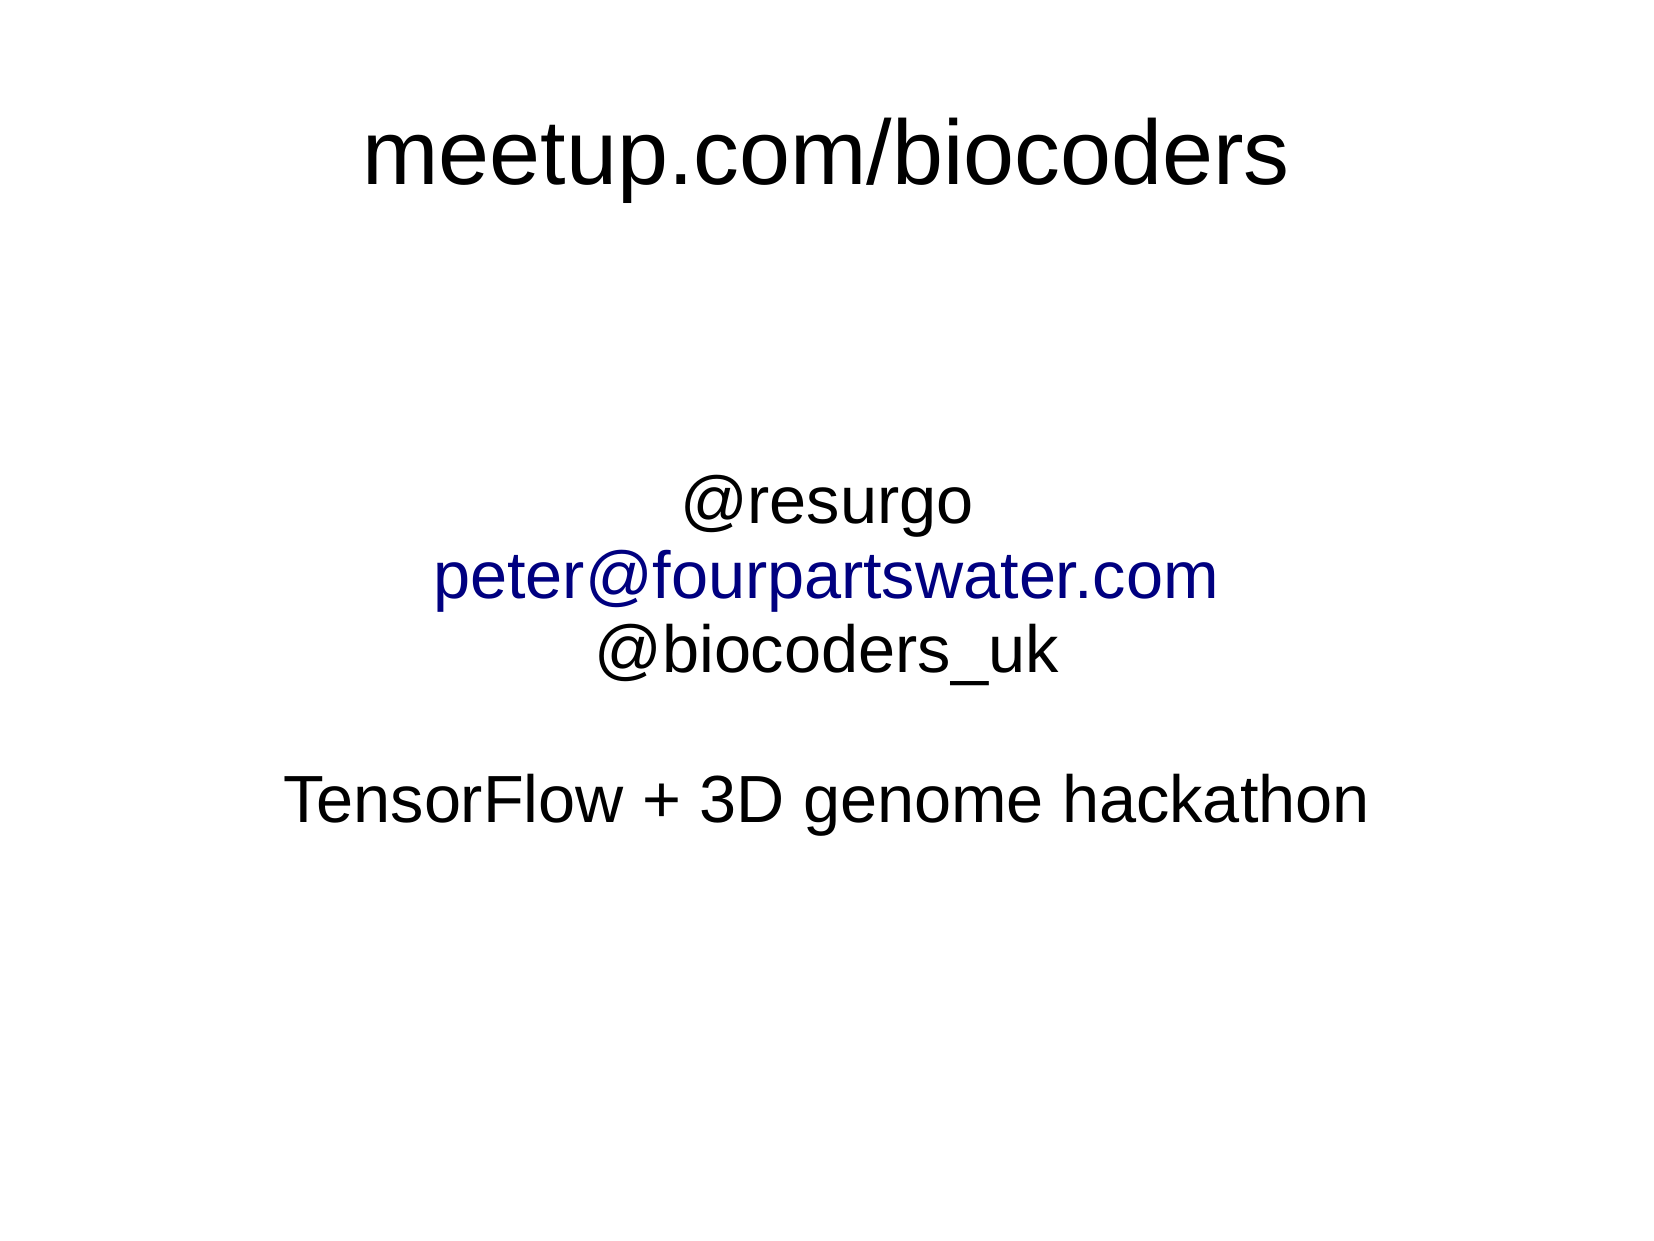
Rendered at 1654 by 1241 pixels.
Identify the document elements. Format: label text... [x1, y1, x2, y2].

title meetup.com/biocoders [82, 49, 1571, 257]
subtitle @resurgo peter@fourpartswater.com @biocoders_uk TensorFlow + 3D genome hackathon [82, 290, 1571, 1010]
